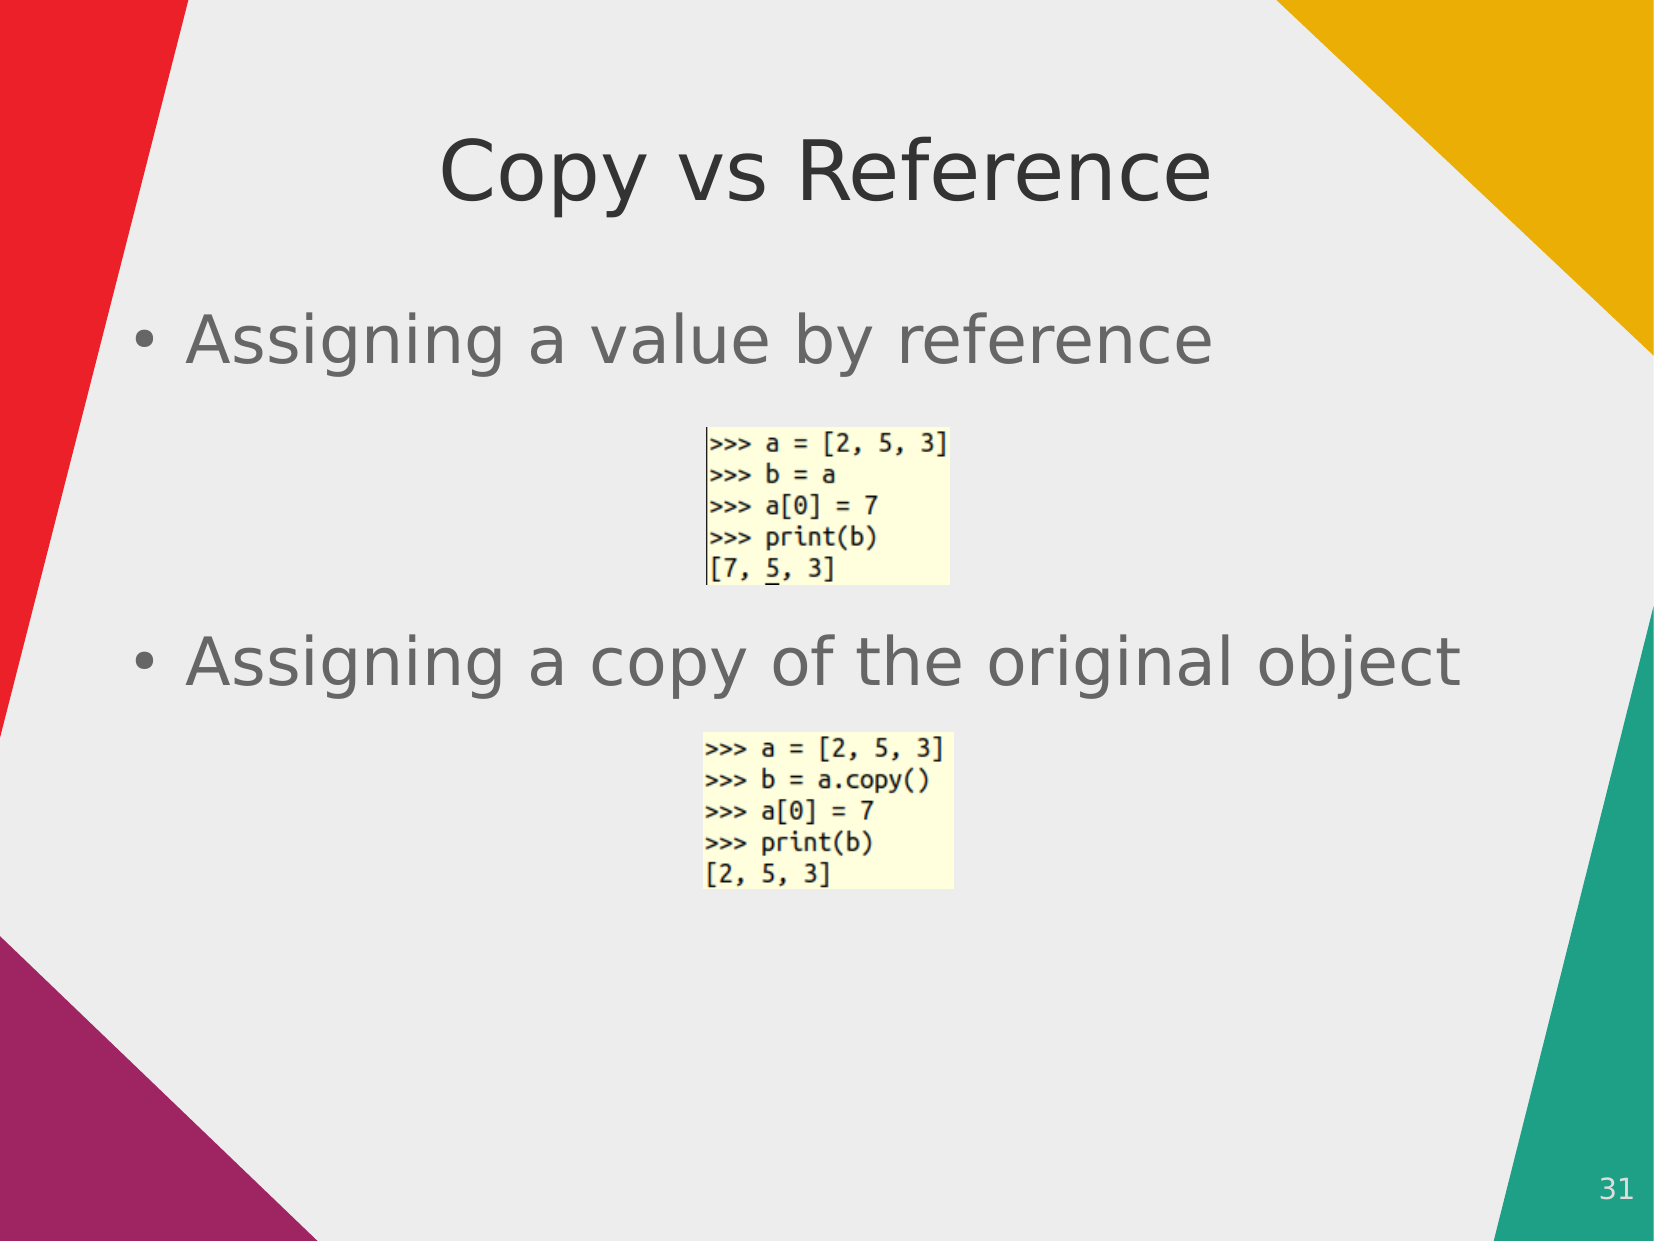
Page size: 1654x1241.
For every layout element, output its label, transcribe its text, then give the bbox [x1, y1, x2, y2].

picture [706, 427, 950, 586]
picture [703, 732, 954, 889]
list Assigning a value by reference Assigning a copy of the original object [114, 302, 1539, 1033]
title Copy vs Reference [114, 73, 1539, 271]
